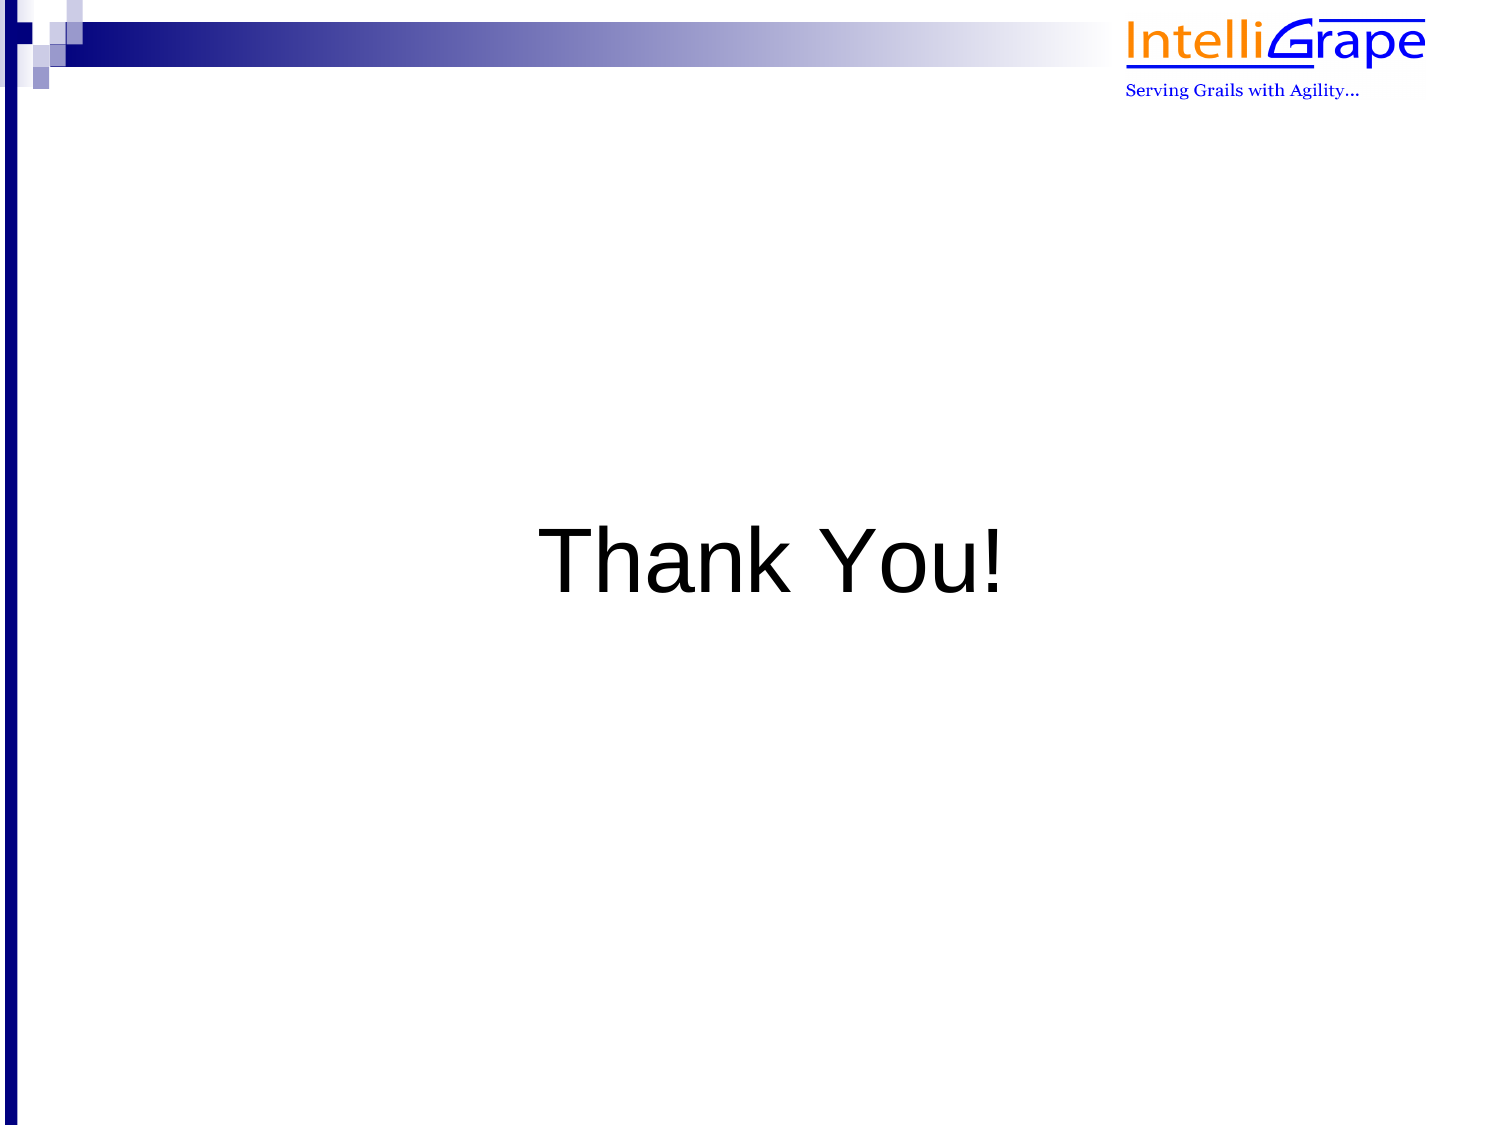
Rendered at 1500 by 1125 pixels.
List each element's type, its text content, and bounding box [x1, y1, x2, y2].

title Thank You! [96, 442, 1447, 669]
picture [1125, 12, 1425, 100]
